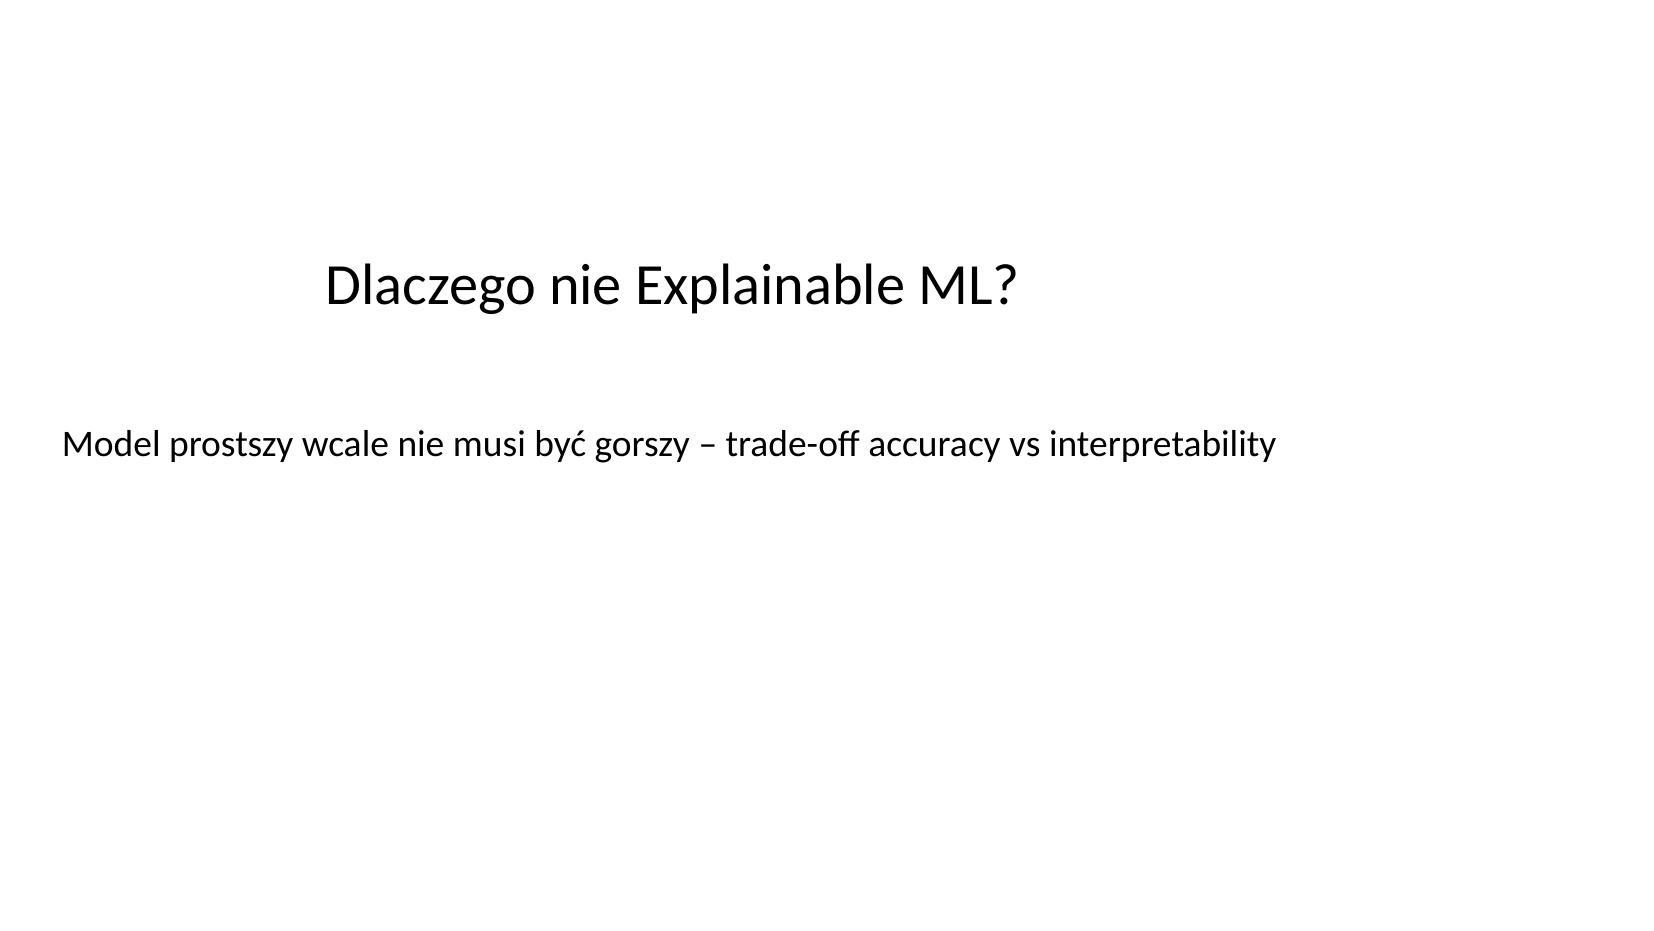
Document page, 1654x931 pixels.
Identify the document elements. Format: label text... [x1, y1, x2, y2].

text_box Model prostszy wcale nie musi być gorszy – trade-off accuracy vs interpretability [0, 411, 1654, 518]
text_box Dlaczego nie Explainable ML? [310, 238, 1343, 355]
